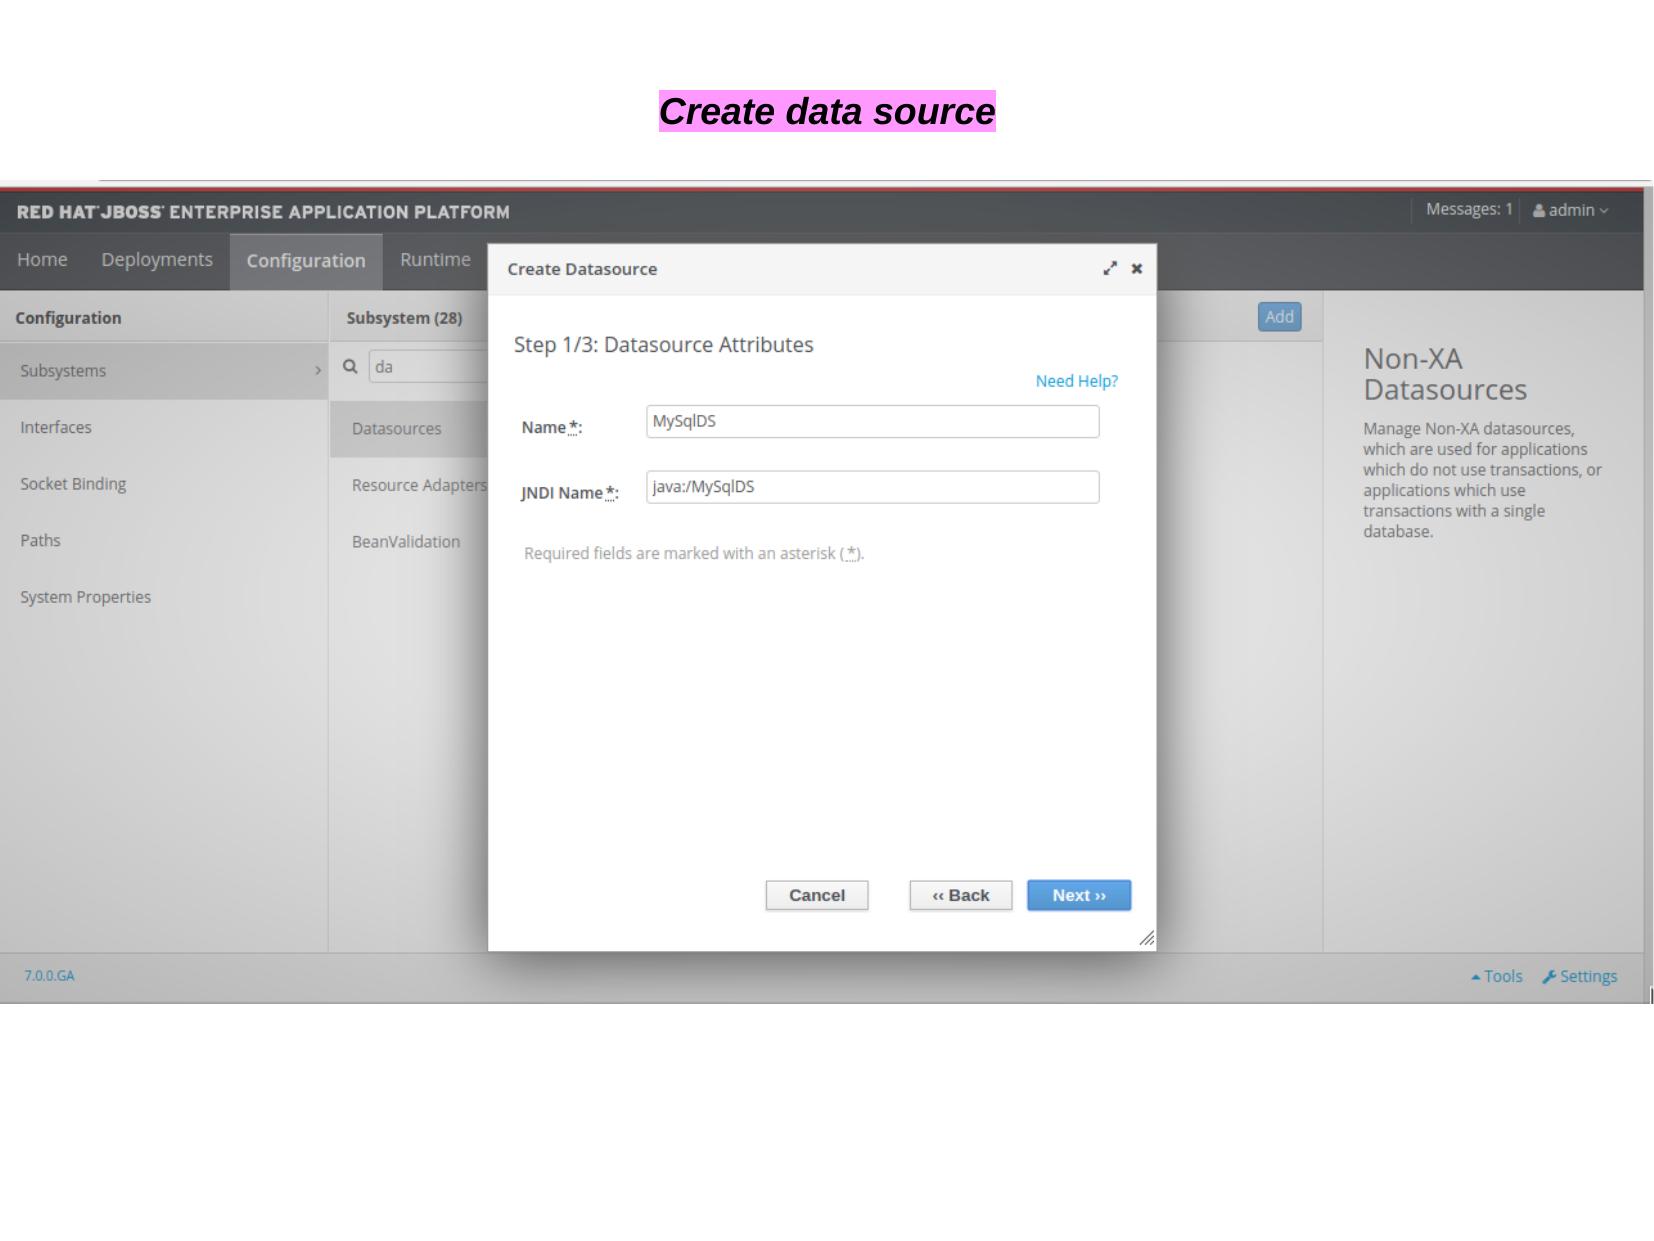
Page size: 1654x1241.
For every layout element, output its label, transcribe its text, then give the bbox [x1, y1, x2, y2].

text_box Create data source [11, 82, 1654, 140]
picture [0, 180, 1654, 1004]
